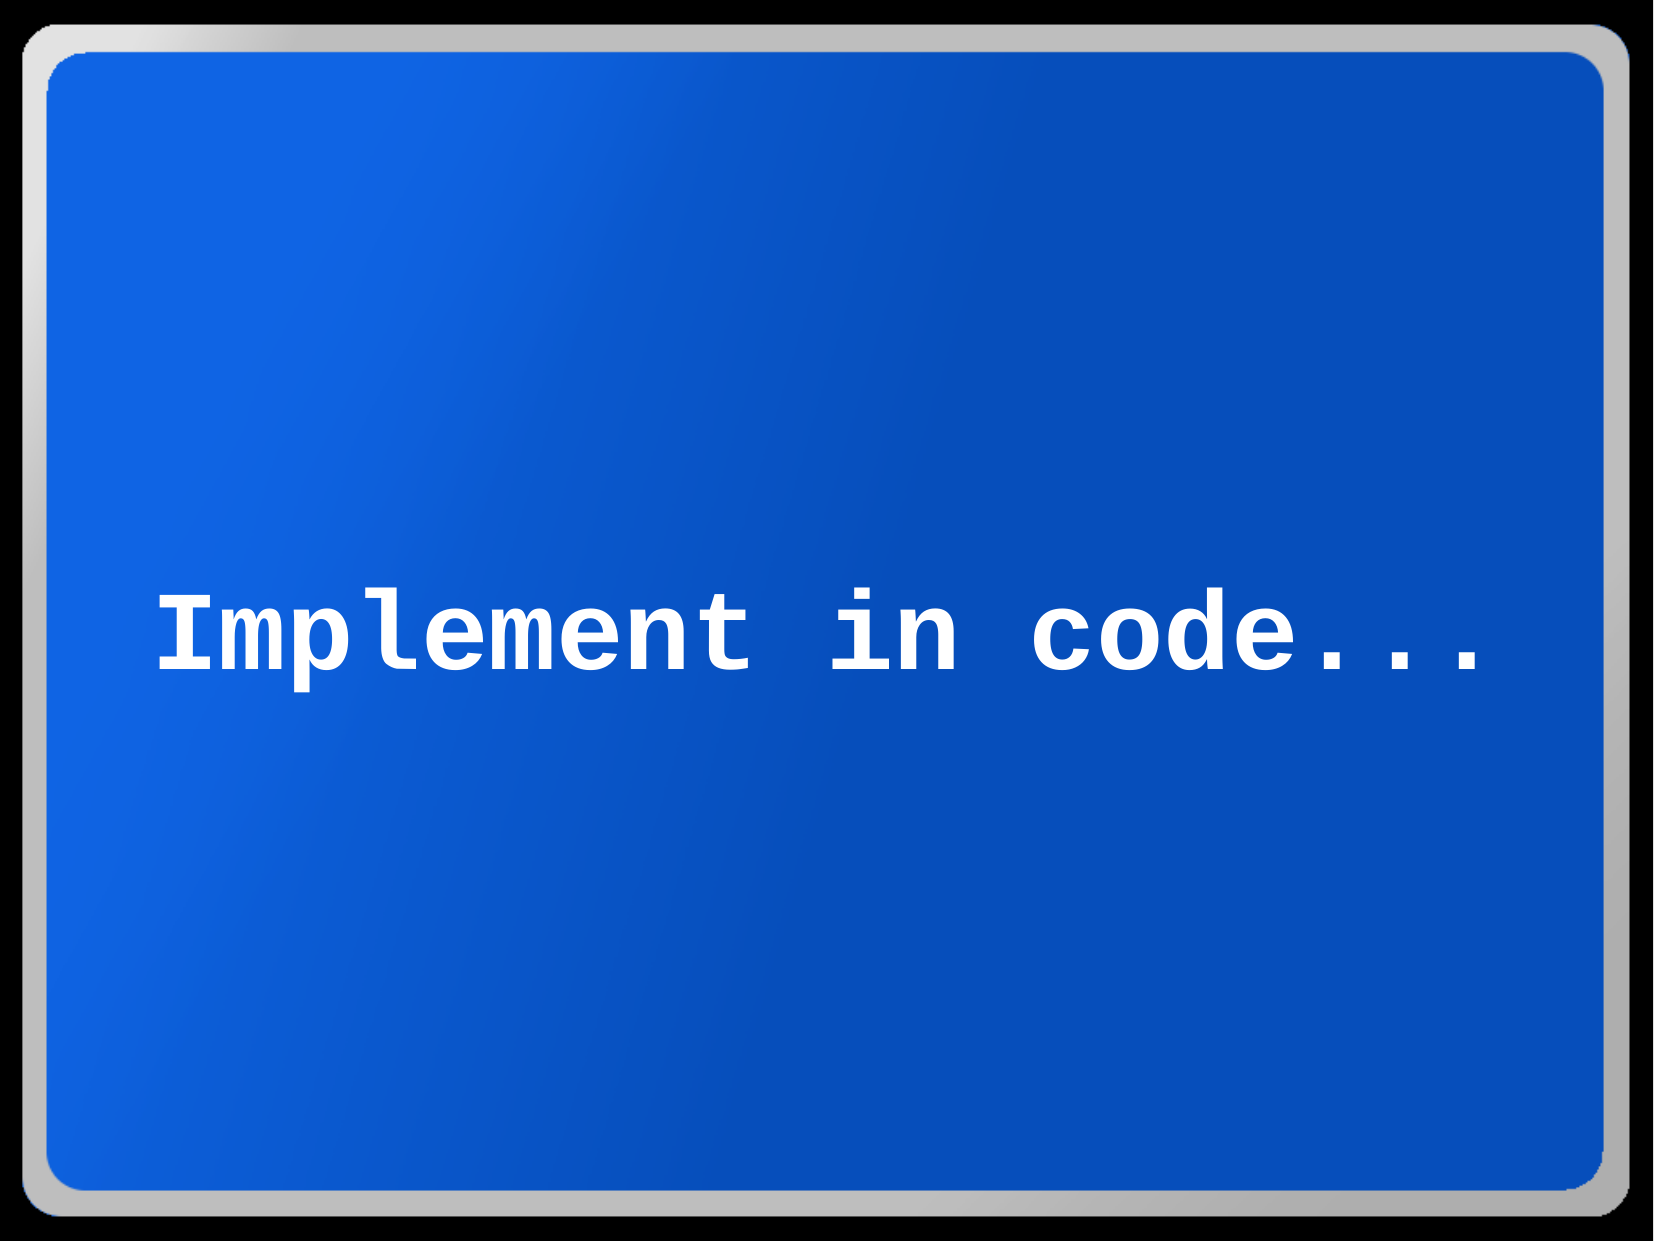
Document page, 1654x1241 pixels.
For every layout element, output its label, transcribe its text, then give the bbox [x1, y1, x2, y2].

picture [0, 0, 1654, 1241]
subtitle Implement in code... [82, 270, 1571, 1010]
